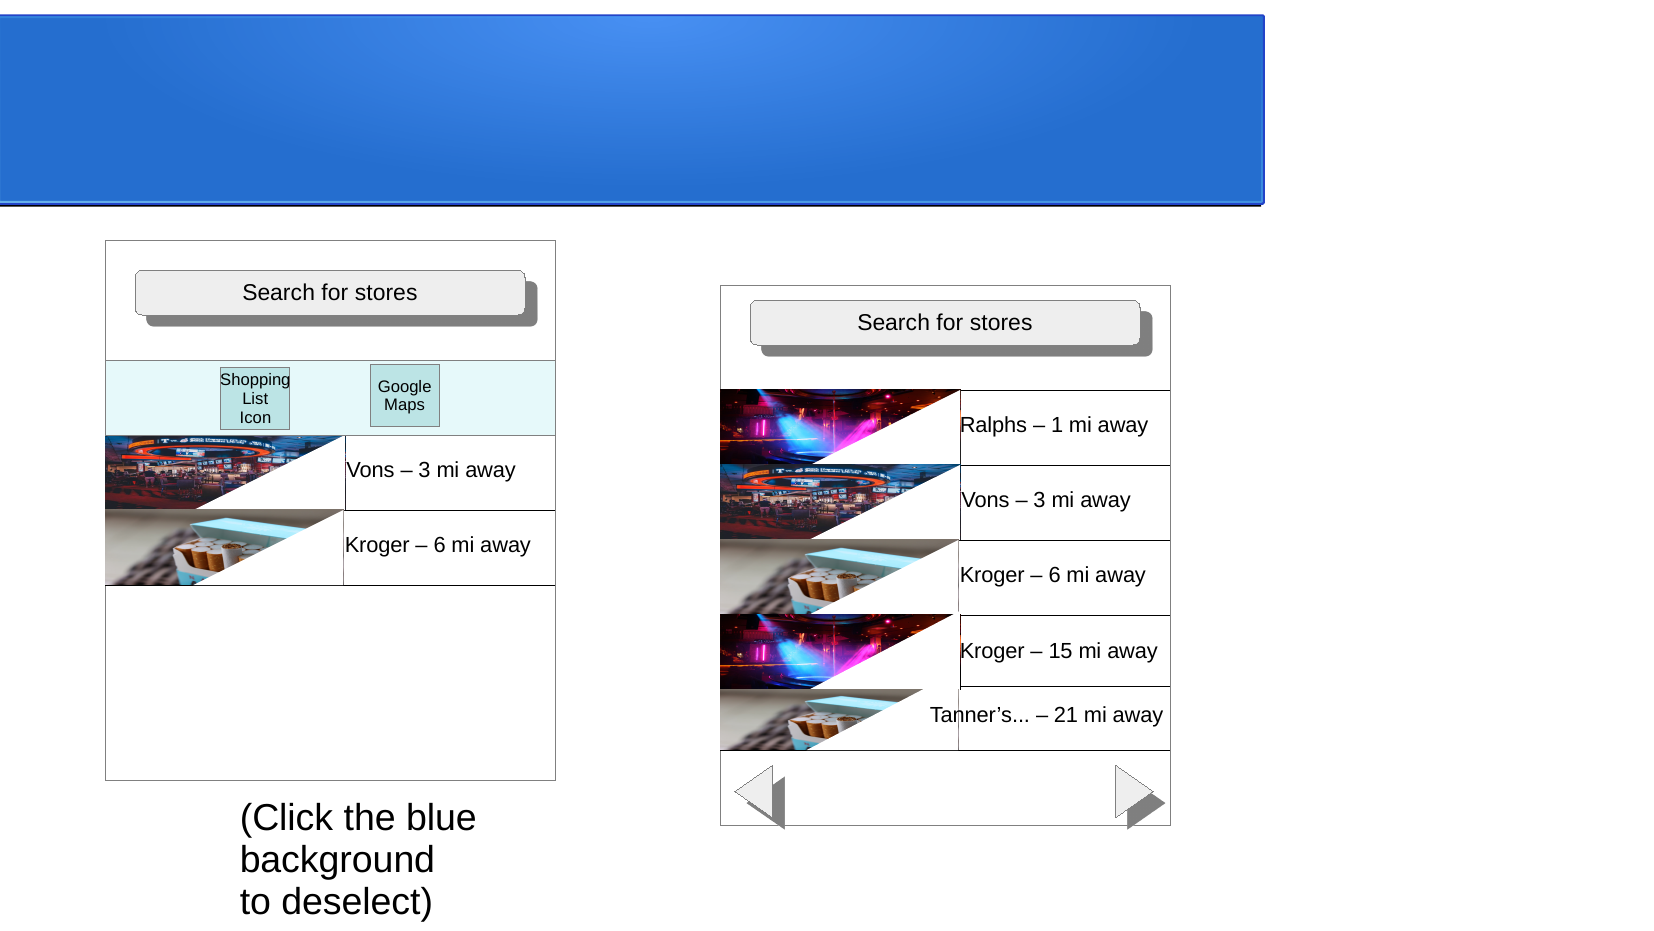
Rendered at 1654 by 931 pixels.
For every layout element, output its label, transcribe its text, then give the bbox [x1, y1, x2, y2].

text_box Shopping List Icon [220, 367, 290, 430]
text_box Search for stores [135, 270, 526, 316]
text_box (Click the blue background to deselect) [225, 789, 492, 931]
text_box Ralphs – 1 mi away [945, 405, 1164, 445]
text_box Kroger – 6 mi away [945, 555, 1162, 595]
picture [720, 389, 961, 751]
text_box Google Maps [370, 364, 440, 427]
text_box [720, 285, 1171, 826]
text_box [105, 240, 556, 781]
picture [105, 436, 344, 586]
text_box Search for stores [750, 300, 1141, 346]
text_box Tanner’s... – 21 mi away [915, 695, 1181, 736]
text_box Vons – 3 mi away [946, 480, 1148, 520]
text_box Kroger – 6 mi away [330, 525, 547, 565]
text_box Vons – 3 mi away [331, 450, 533, 490]
text_box Kroger – 15 mi away [945, 631, 1174, 671]
